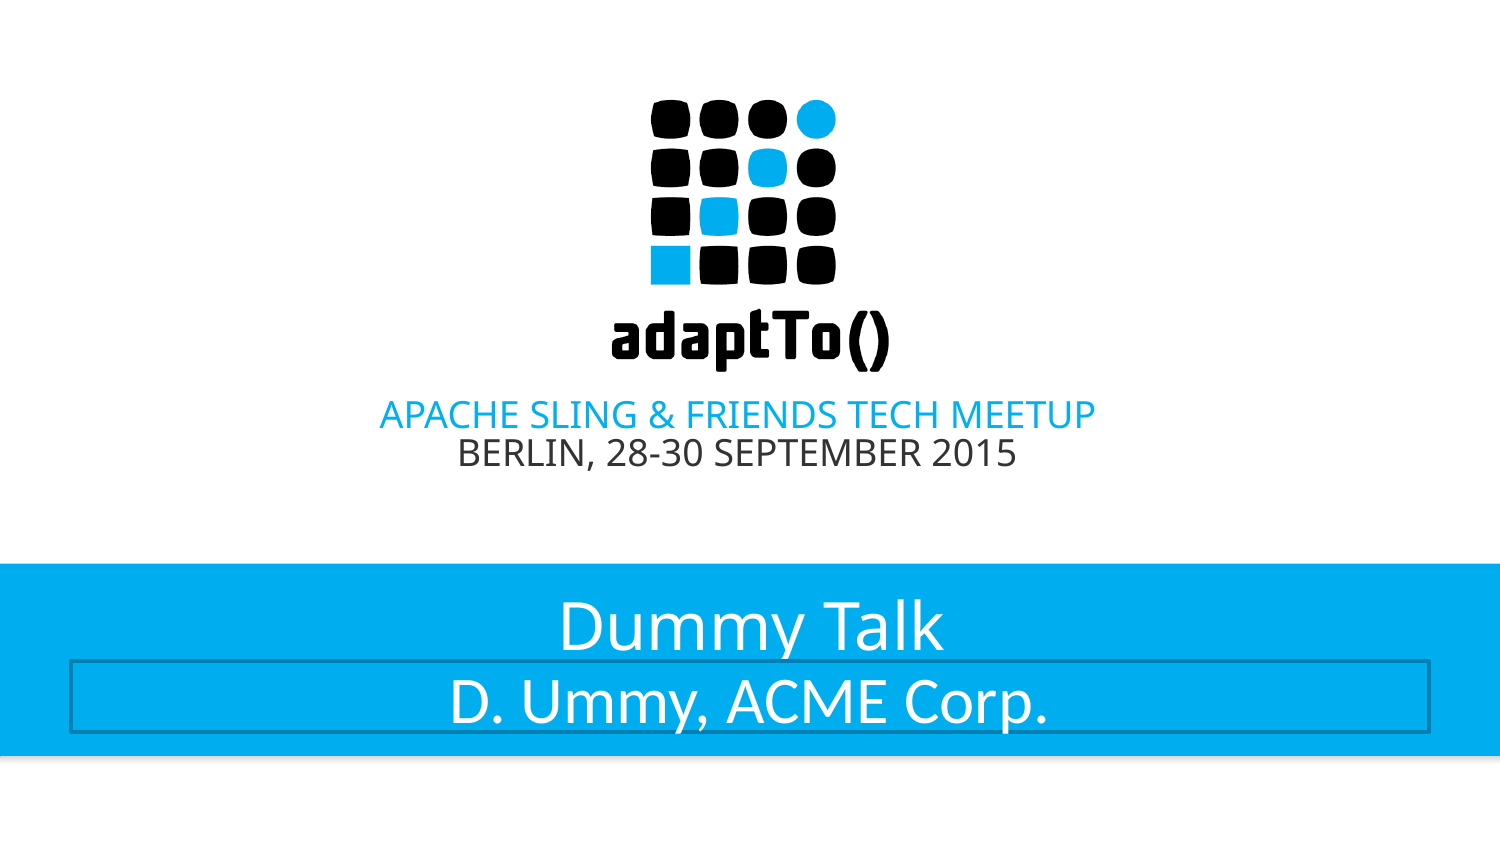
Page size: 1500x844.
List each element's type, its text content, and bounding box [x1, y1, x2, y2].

picture [608, 91, 892, 375]
subtitle Dummy Talk [73, 590, 1430, 658]
list D. Ummy, ACME Corp. [70, 661, 1430, 732]
